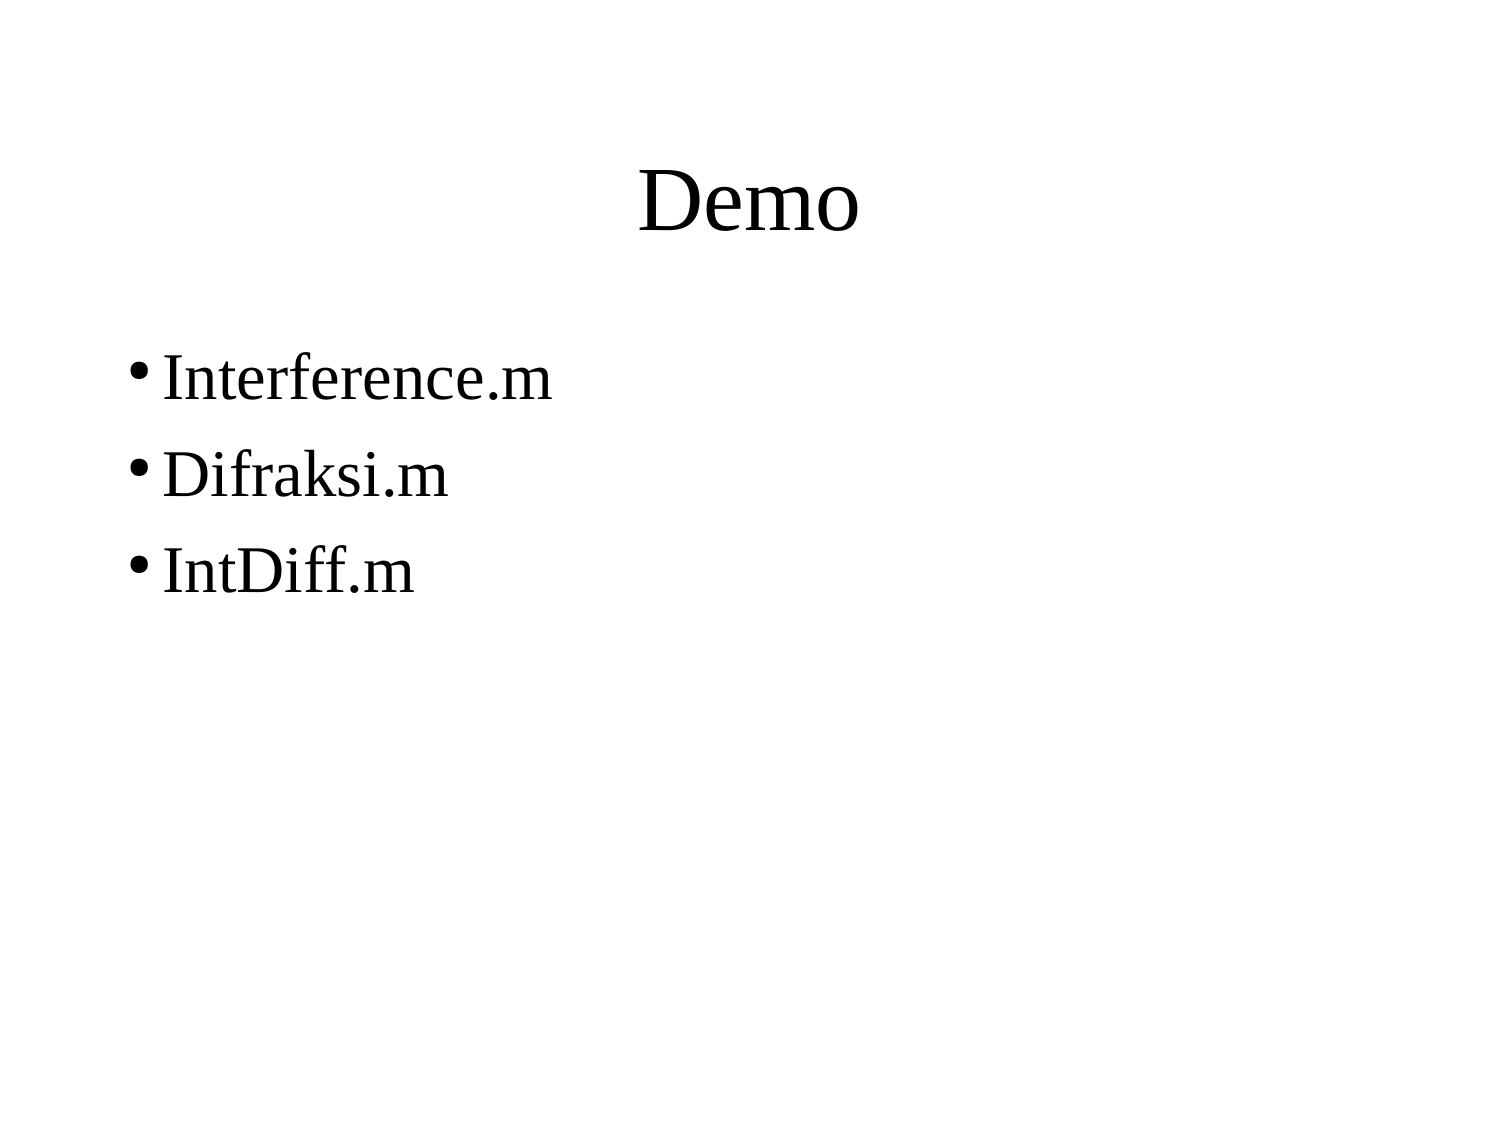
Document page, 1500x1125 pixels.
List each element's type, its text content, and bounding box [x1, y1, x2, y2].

title Demo [112, 99, 1387, 287]
list Interference.m Difraksi.m IntDiff.m [112, 324, 1387, 1000]
